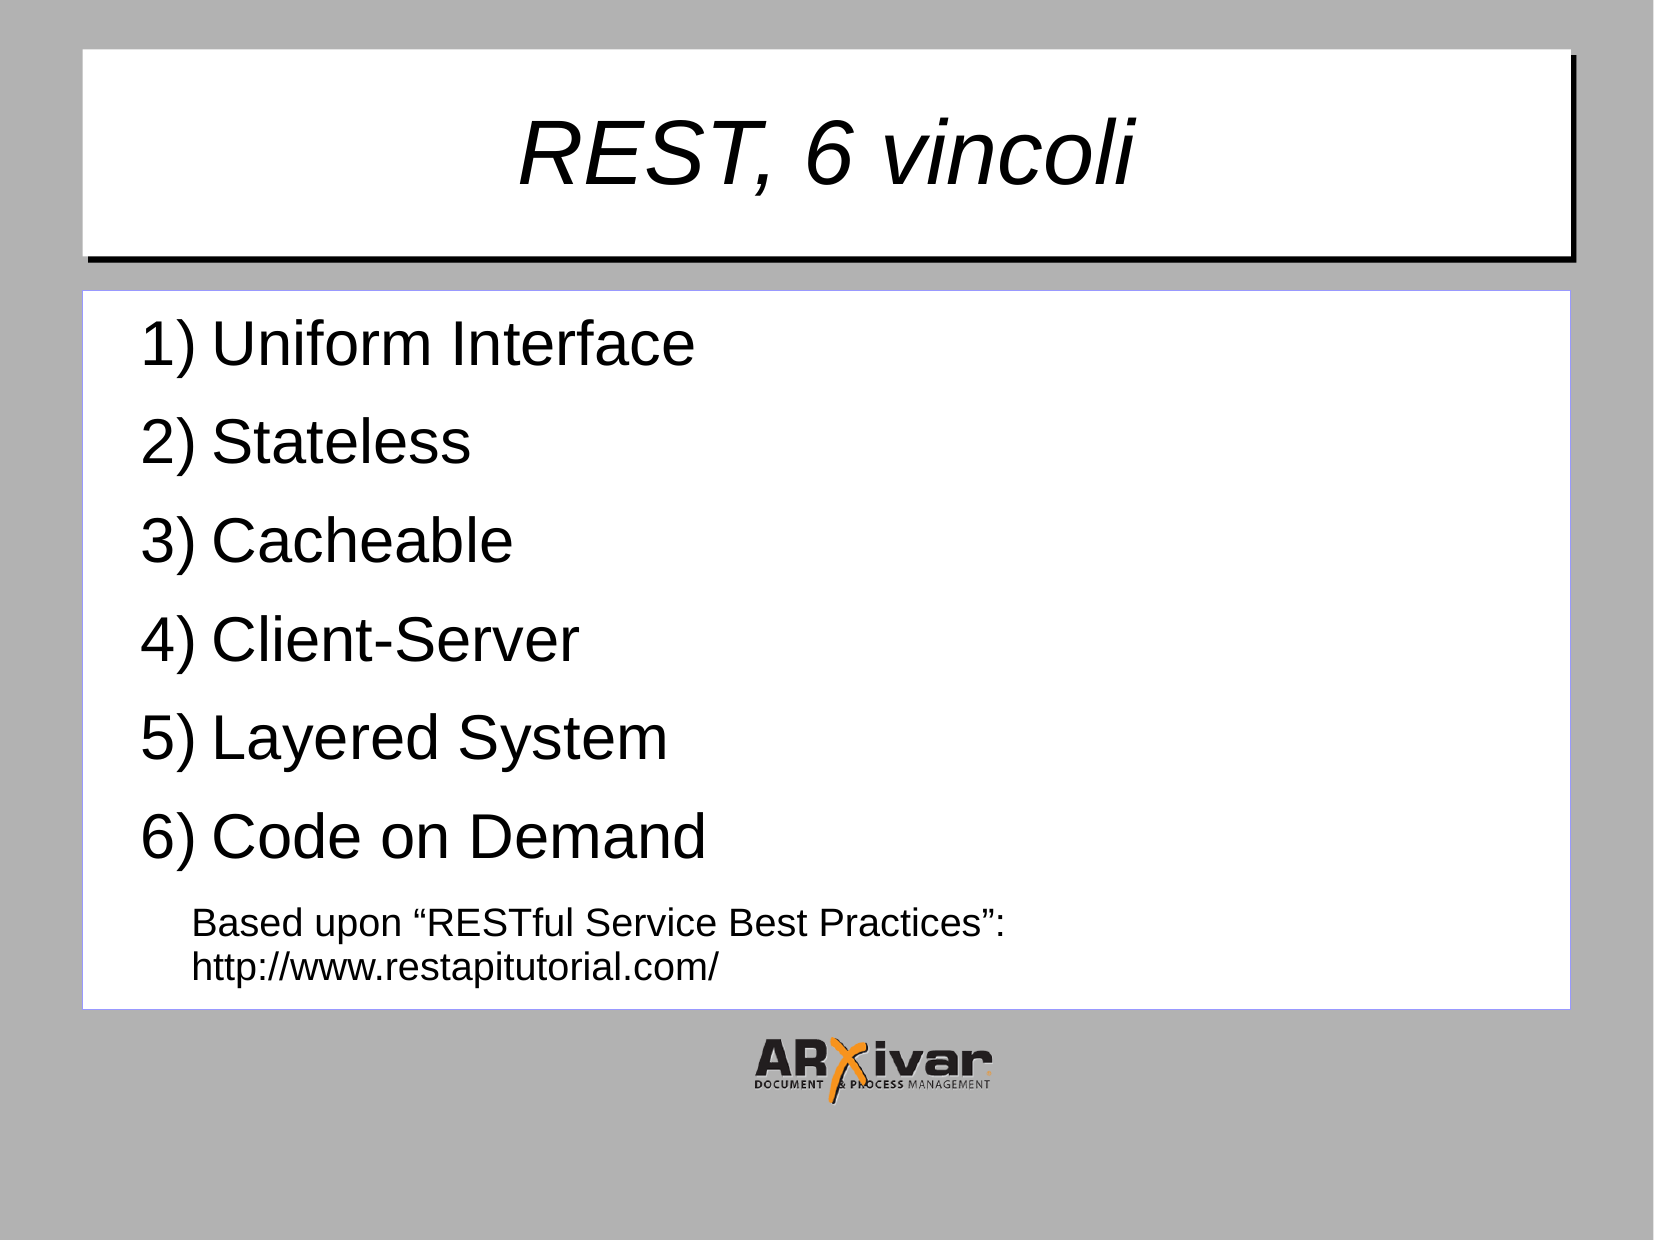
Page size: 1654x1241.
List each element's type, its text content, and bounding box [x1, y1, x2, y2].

list Uniform Interface Stateless Cacheable Client-Server Layered System Code on Demand Based upon “RESTful Service Best Practices”: http://www.restapitutorial.com/ [82, 290, 1571, 1010]
title REST, 6 vincoli [82, 49, 1571, 257]
picture [755, 1031, 993, 1111]
